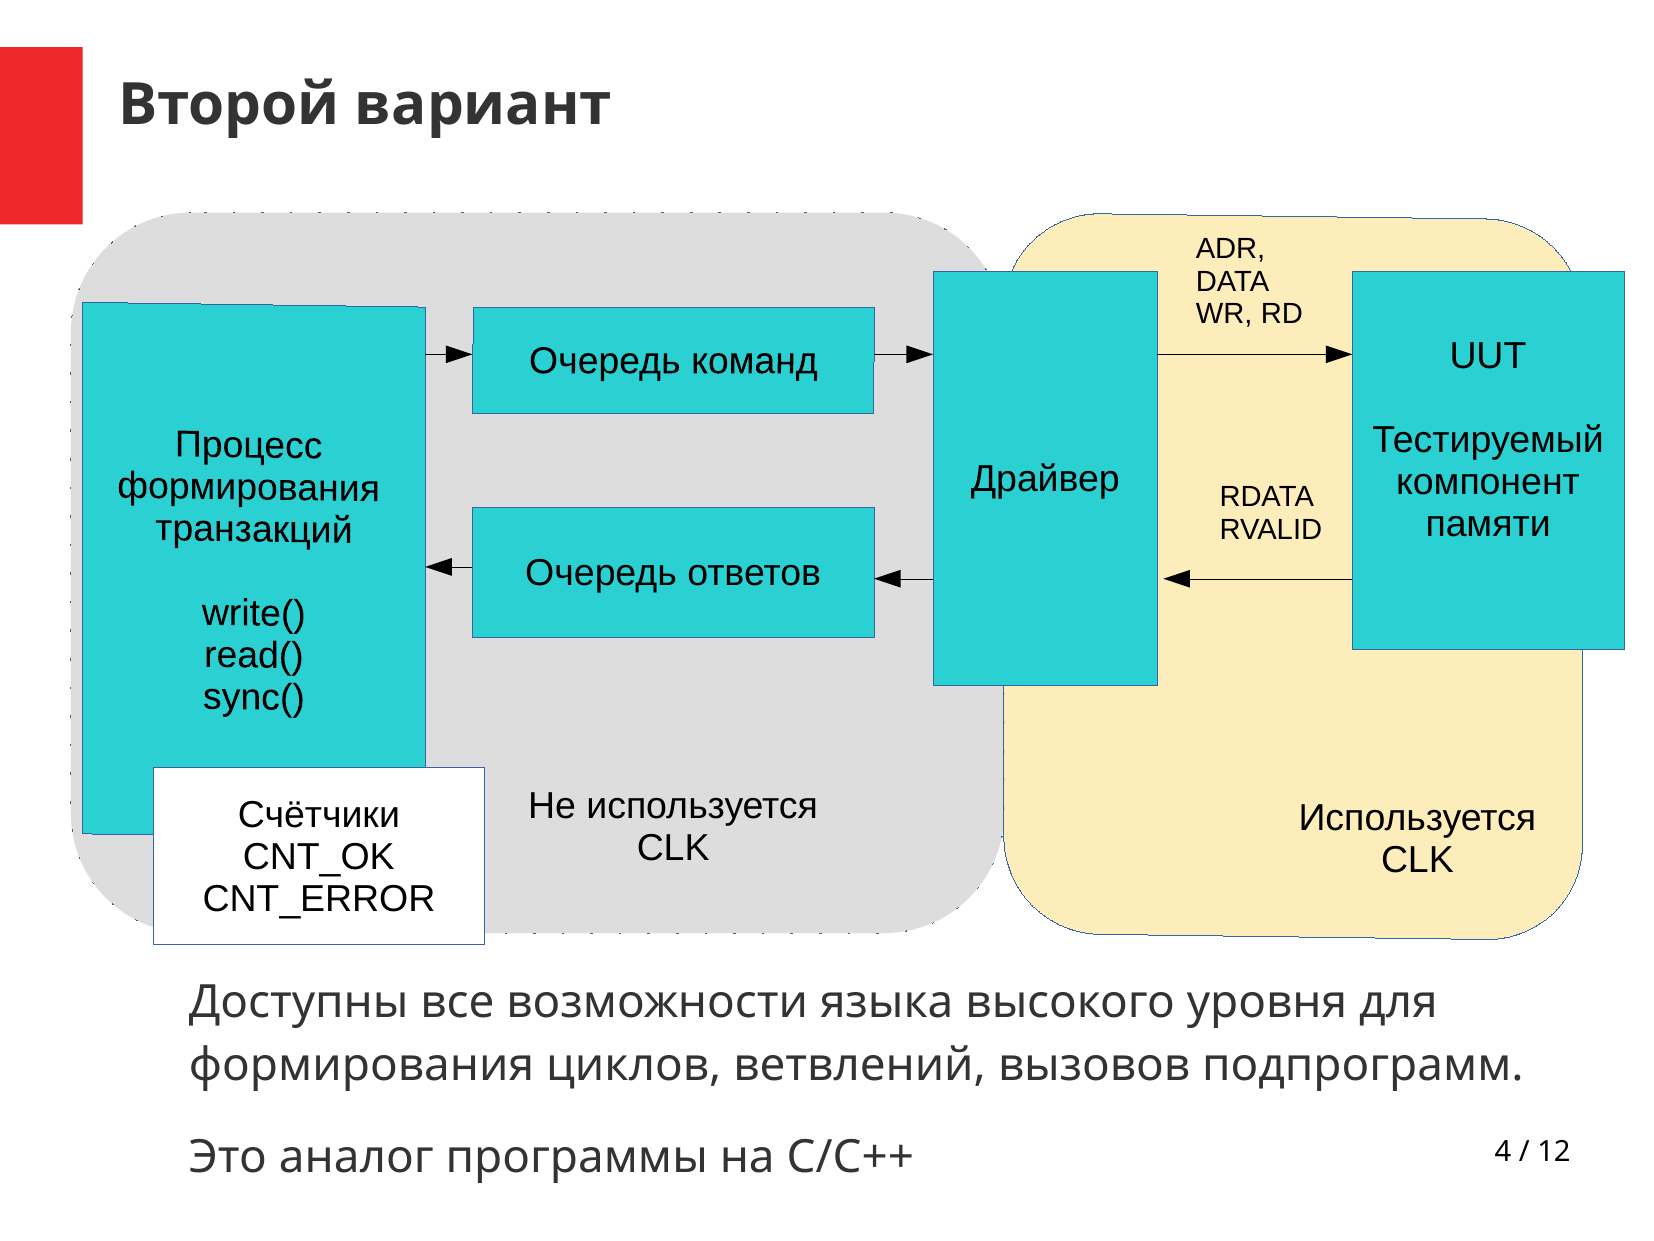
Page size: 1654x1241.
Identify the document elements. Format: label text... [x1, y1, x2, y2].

list Доступны все возможности языка высокого уровня для формирования циклов, ветвлений, вызовов подпрограмм. Это аналог программы на С/С++ [118, 968, 1536, 1198]
text_box Драйвер [933, 271, 1158, 686]
text_box Очередь команд [472, 307, 875, 414]
text_box Процесс формирования транзакций write() read() sync() [82, 302, 426, 835]
text_box RDATA RVALID [1204, 472, 1359, 552]
text_box [70, 212, 988, 927]
text_box ADR, DATA WR, RD [1181, 224, 1335, 337]
text_box UUT Тестируемый компонент памяти [1352, 271, 1625, 650]
title Второй вариант [118, 49, 1571, 154]
text_box Используется CLK [1299, 779, 1536, 898]
text_box [426, 355, 933, 579]
text_box [426, 355, 1583, 940]
text_box Очередь ответов [472, 507, 875, 638]
text_box [1011, 213, 1572, 354]
text_box Не используется CLK [555, 767, 792, 886]
text_box Счётчики CNT_OK CNT_ERROR [153, 767, 485, 945]
